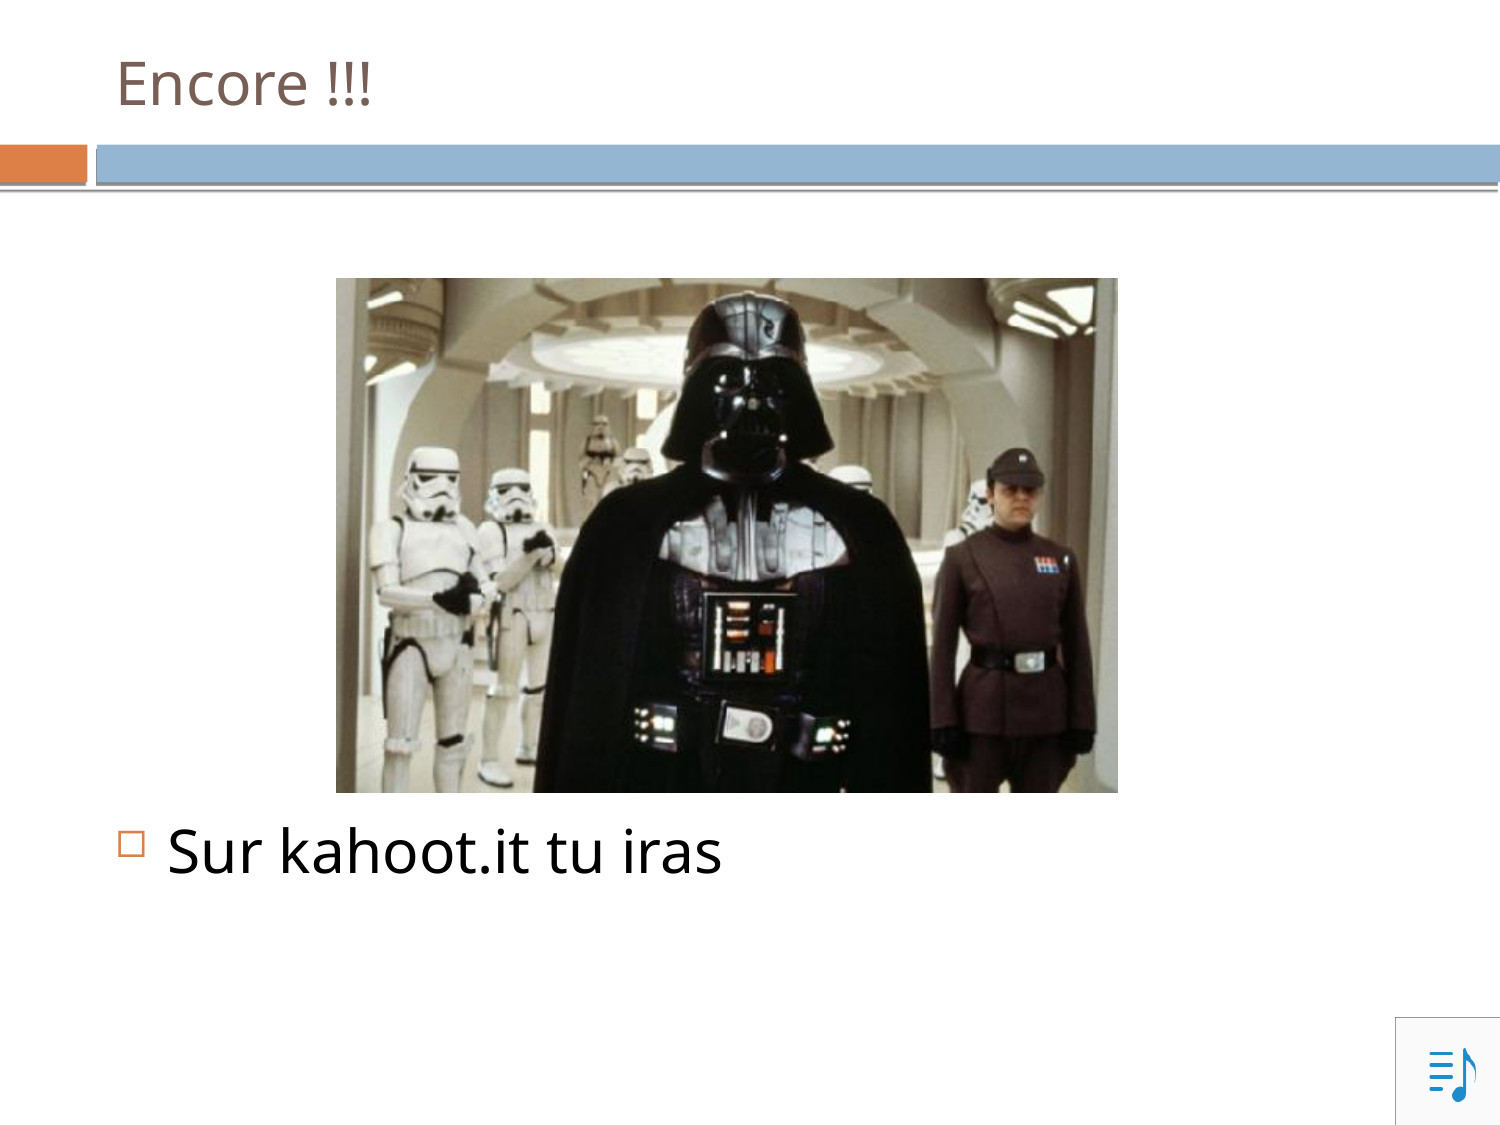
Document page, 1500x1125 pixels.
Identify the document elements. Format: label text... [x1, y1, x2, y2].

picture [336, 278, 1118, 793]
text_box [1393, 1015, 1500, 1125]
title Encore !!! [100, 37, 1438, 126]
list Sur kahoot.it tu iras [100, 196, 1438, 1000]
